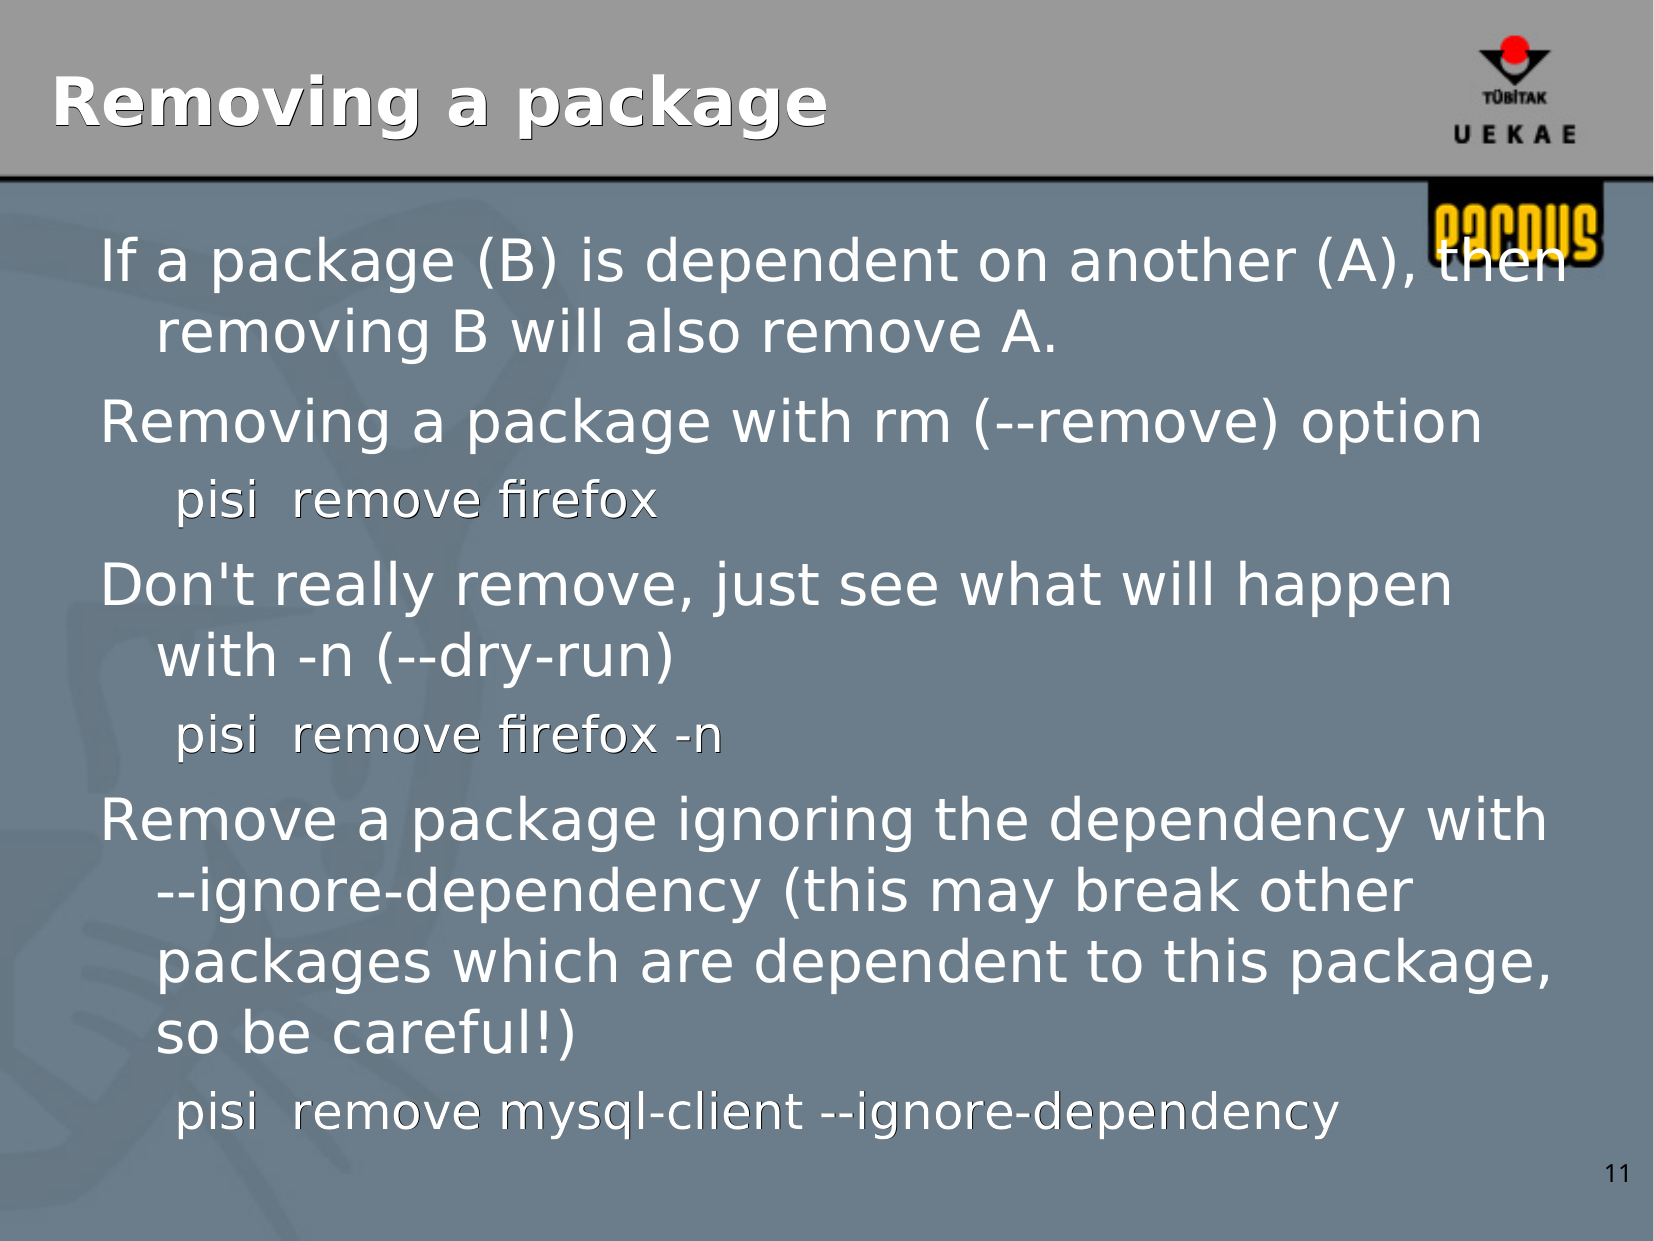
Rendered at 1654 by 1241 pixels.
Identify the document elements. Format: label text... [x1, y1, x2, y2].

list If a package (B) is dependent on another (A), then removing B will also remove A. Removing a package with rm (--remove) option pisi remove firefox Don't really remove, just see what will happen with -n (--dry-run) pisi remove firefox -n Remove a package ignoring the dependency with --ignore-dependency (this may break other packages which are dependent to this package, so be careful!) pisi remove mysql-client --ignore-dependency [84, 216, 1595, 1201]
title Removing a package [35, 43, 1449, 158]
picture [0, 0, 1654, 1241]
